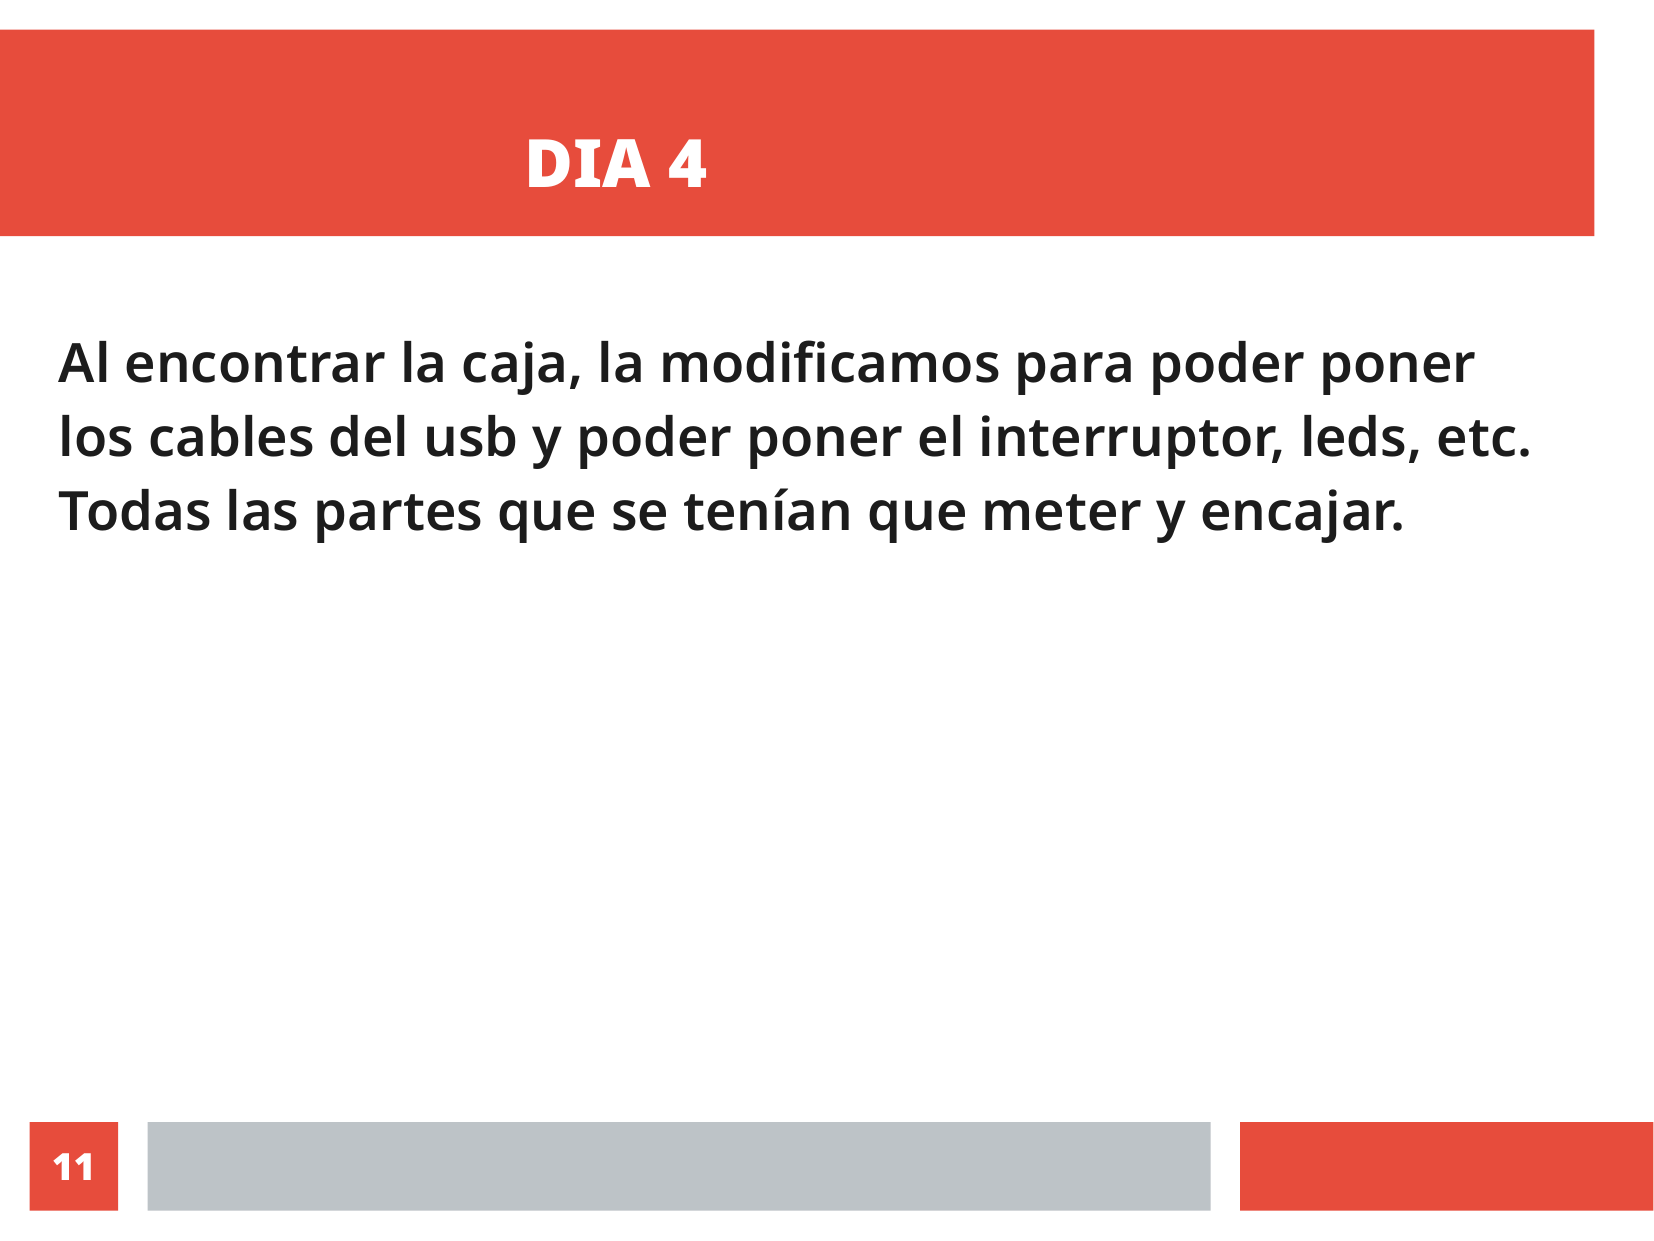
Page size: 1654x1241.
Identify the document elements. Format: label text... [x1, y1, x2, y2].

title DIA 4 [59, 59, 1595, 207]
list Al encontrar la caja, la modificamos para poder poner los cables del usb y poder poner el interruptor, leds, etc. Todas las partes que se tenían que meter y encajar. [59, 324, 1565, 1093]
